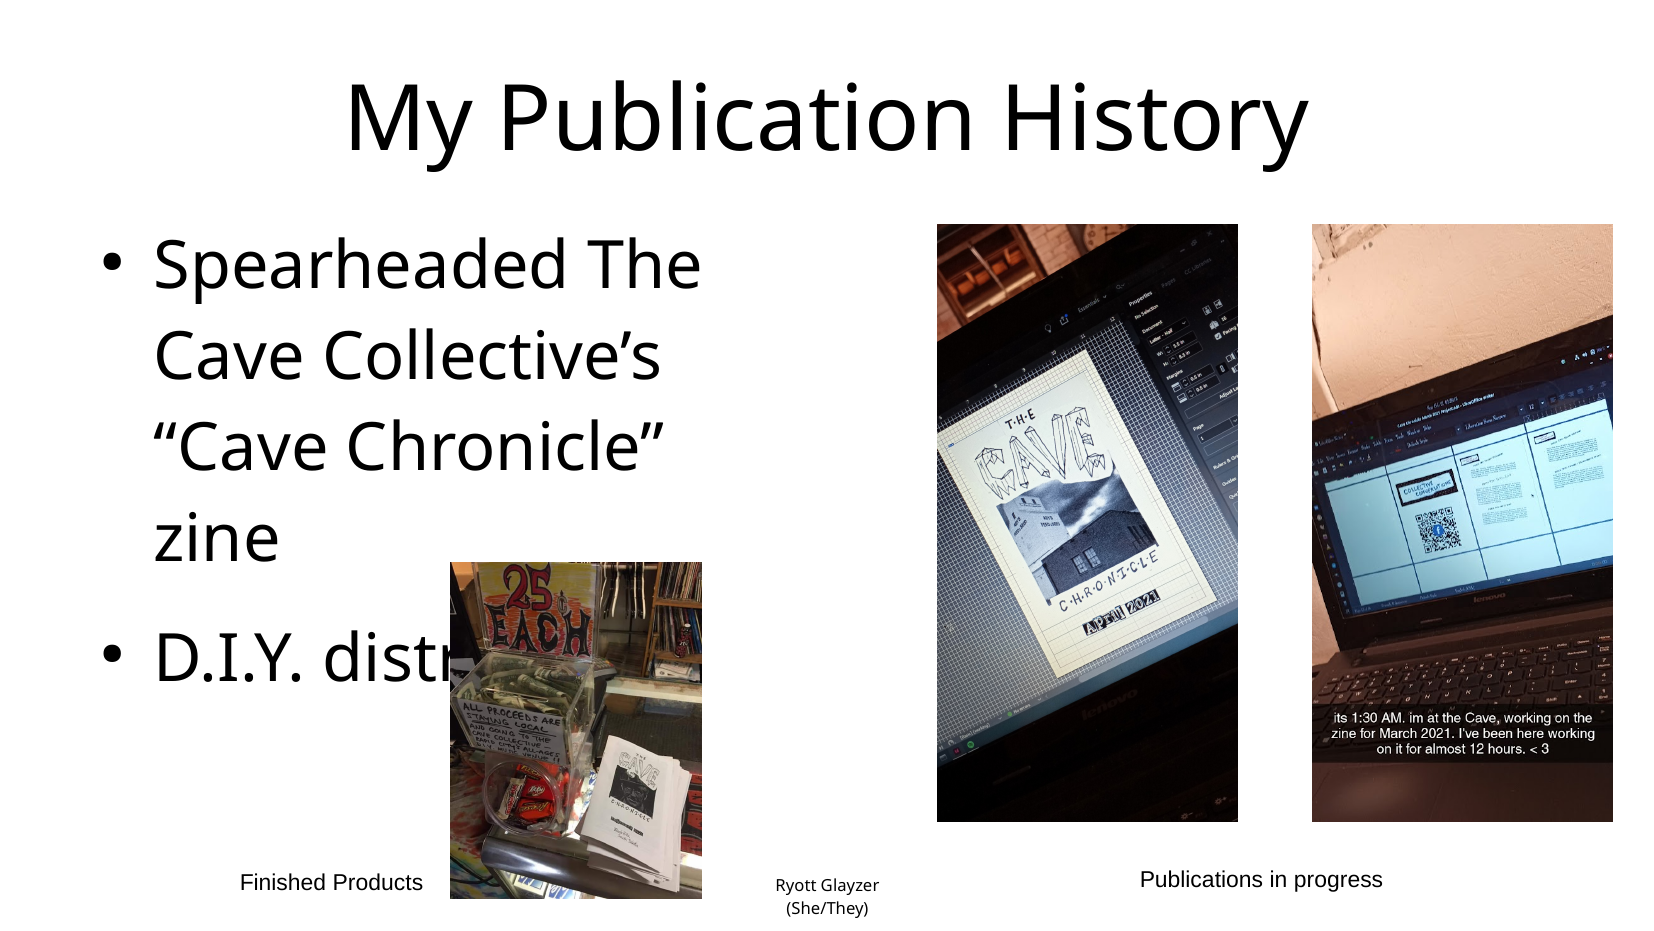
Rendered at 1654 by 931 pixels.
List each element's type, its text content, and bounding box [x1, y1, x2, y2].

list Spearheaded The Cave Collective’s “Cave Chronicle” zine D.I.Y. distribution [82, 217, 809, 758]
text_box Finished Products [225, 862, 451, 903]
picture [450, 562, 702, 899]
picture [1312, 224, 1613, 822]
text_box Publications in progress [1125, 859, 1654, 901]
picture [937, 224, 1238, 822]
title My Publication History [82, 37, 1571, 193]
